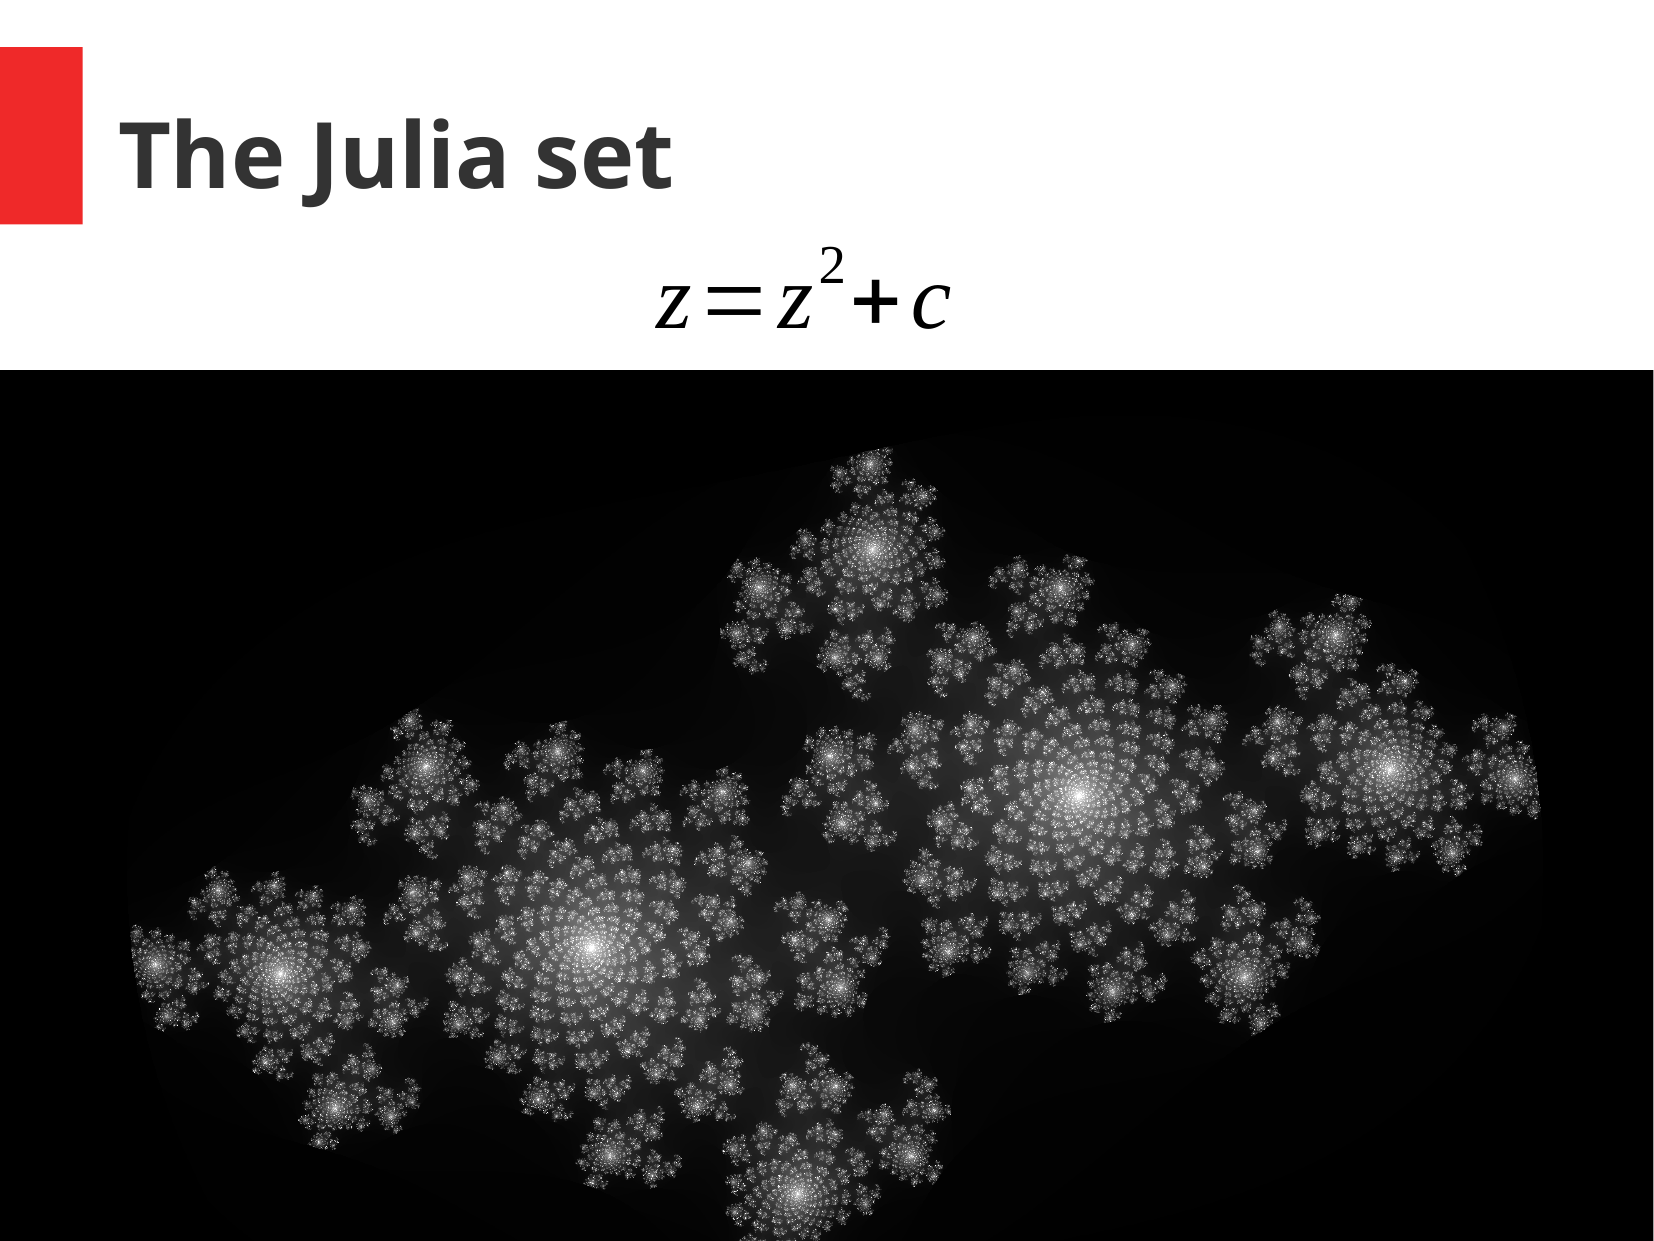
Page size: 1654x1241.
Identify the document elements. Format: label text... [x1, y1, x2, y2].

title The Julia set [118, 49, 1571, 257]
picture [0, 370, 1654, 1241]
chart [645, 235, 961, 350]
